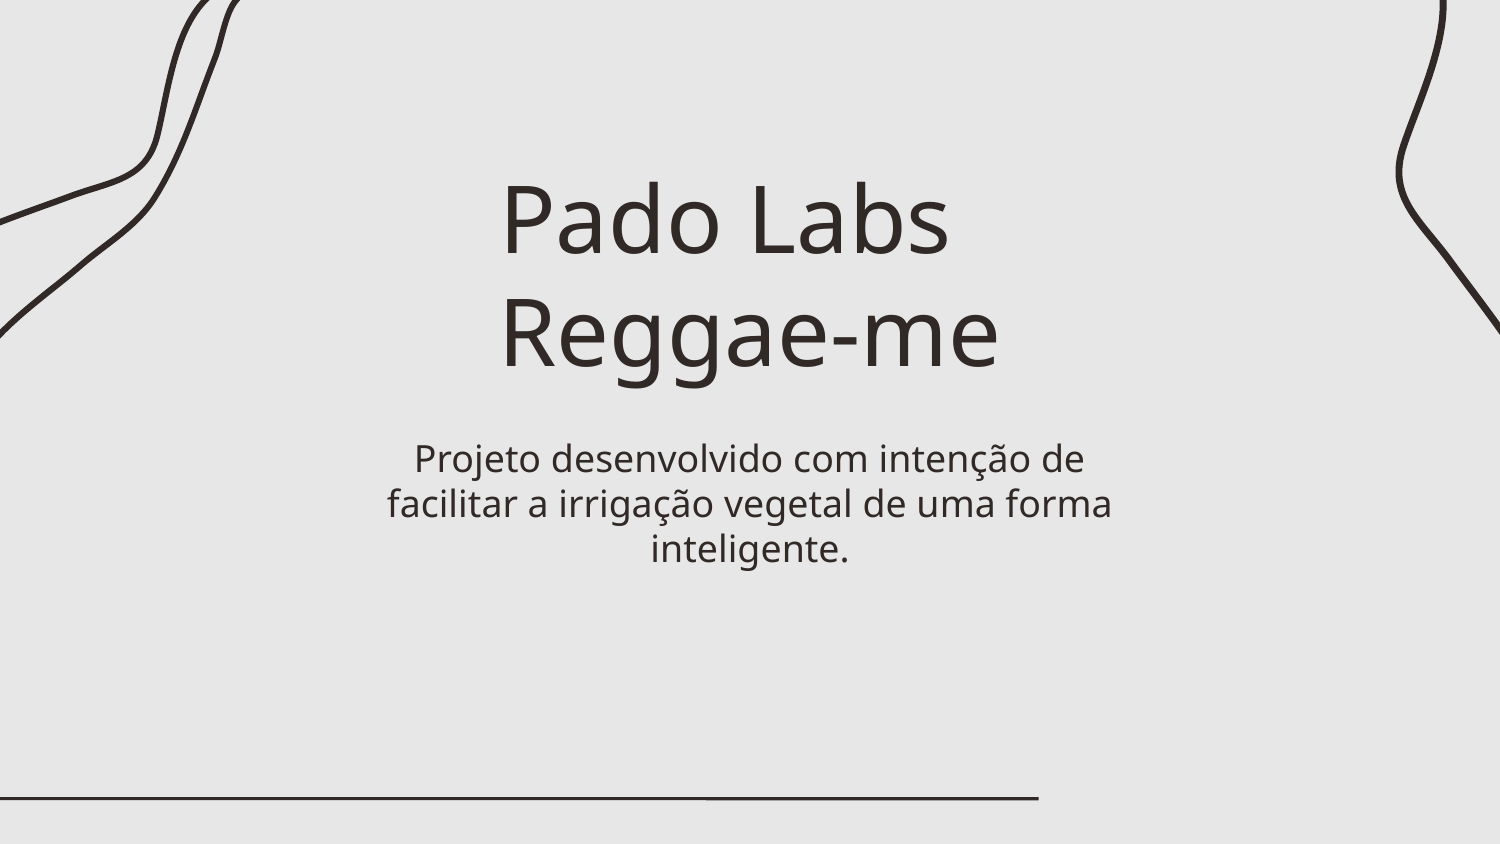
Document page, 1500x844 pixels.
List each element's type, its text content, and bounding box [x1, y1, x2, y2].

title Pado Labs Reggae-me [118, 203, 1382, 342]
subtitle Projeto desenvolvido com intenção de facilitar a irrigação vegetal de uma forma inteligente. [367, 364, 1133, 641]
